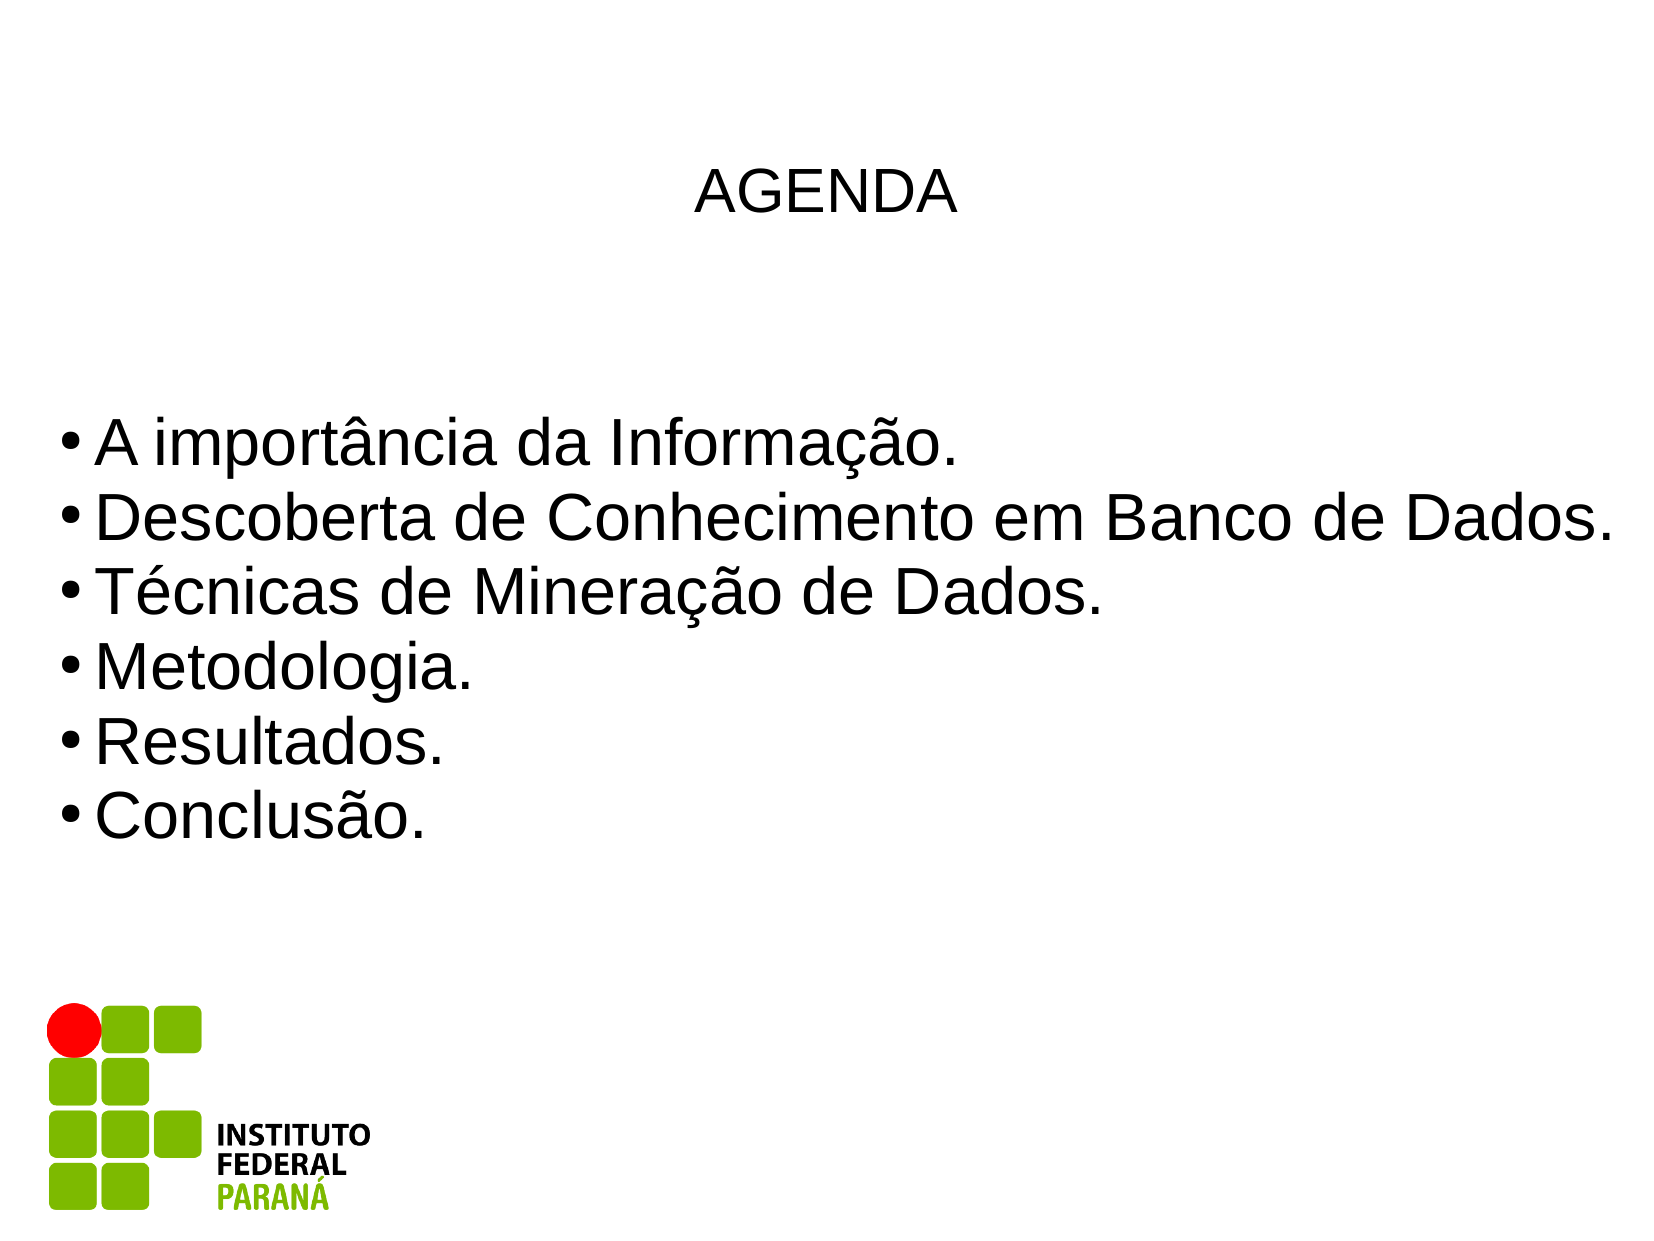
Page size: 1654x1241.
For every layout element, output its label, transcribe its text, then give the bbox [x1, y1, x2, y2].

subtitle A importância da Informação. Descoberta de Conhecimento em Banco de Dados. Técnicas de Mineração de Dados. Metodologia. Resultados. Conclusão. [59, 316, 1642, 1016]
picture [47, 1003, 370, 1211]
title AGENDA [82, 87, 1571, 295]
